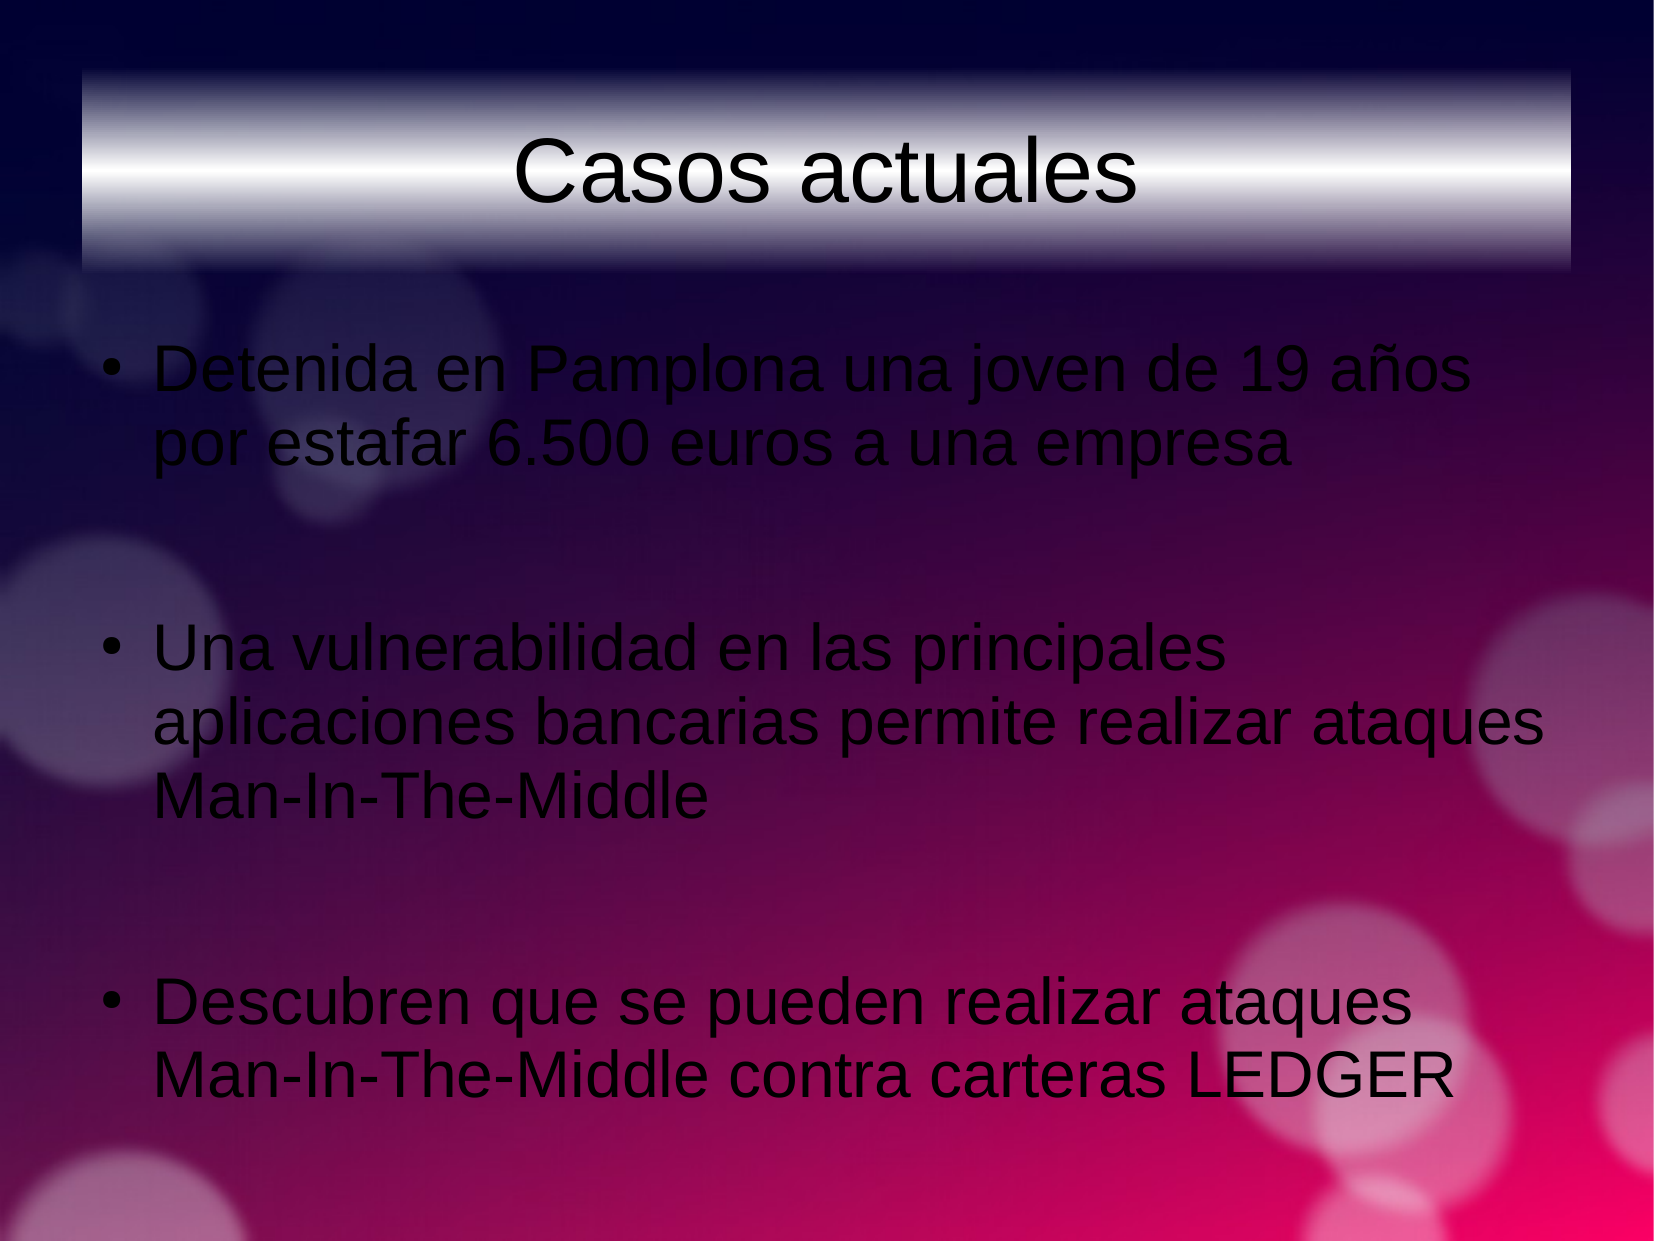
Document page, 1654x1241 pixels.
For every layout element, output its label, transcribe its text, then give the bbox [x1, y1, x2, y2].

picture [0, 0, 1654, 1241]
title Casos actuales [82, 67, 1571, 275]
list Detenida en Pamplona una joven de 19 años por estafar 6.500 euros a una empresa Una vulnerabilidad en las principales aplicaciones bancarias permite realizar ataques Man-In-The-Middle Descubren que se pueden realizar ataques Man-In-The-Middle contra carteras LEDGER [82, 331, 1571, 1123]
